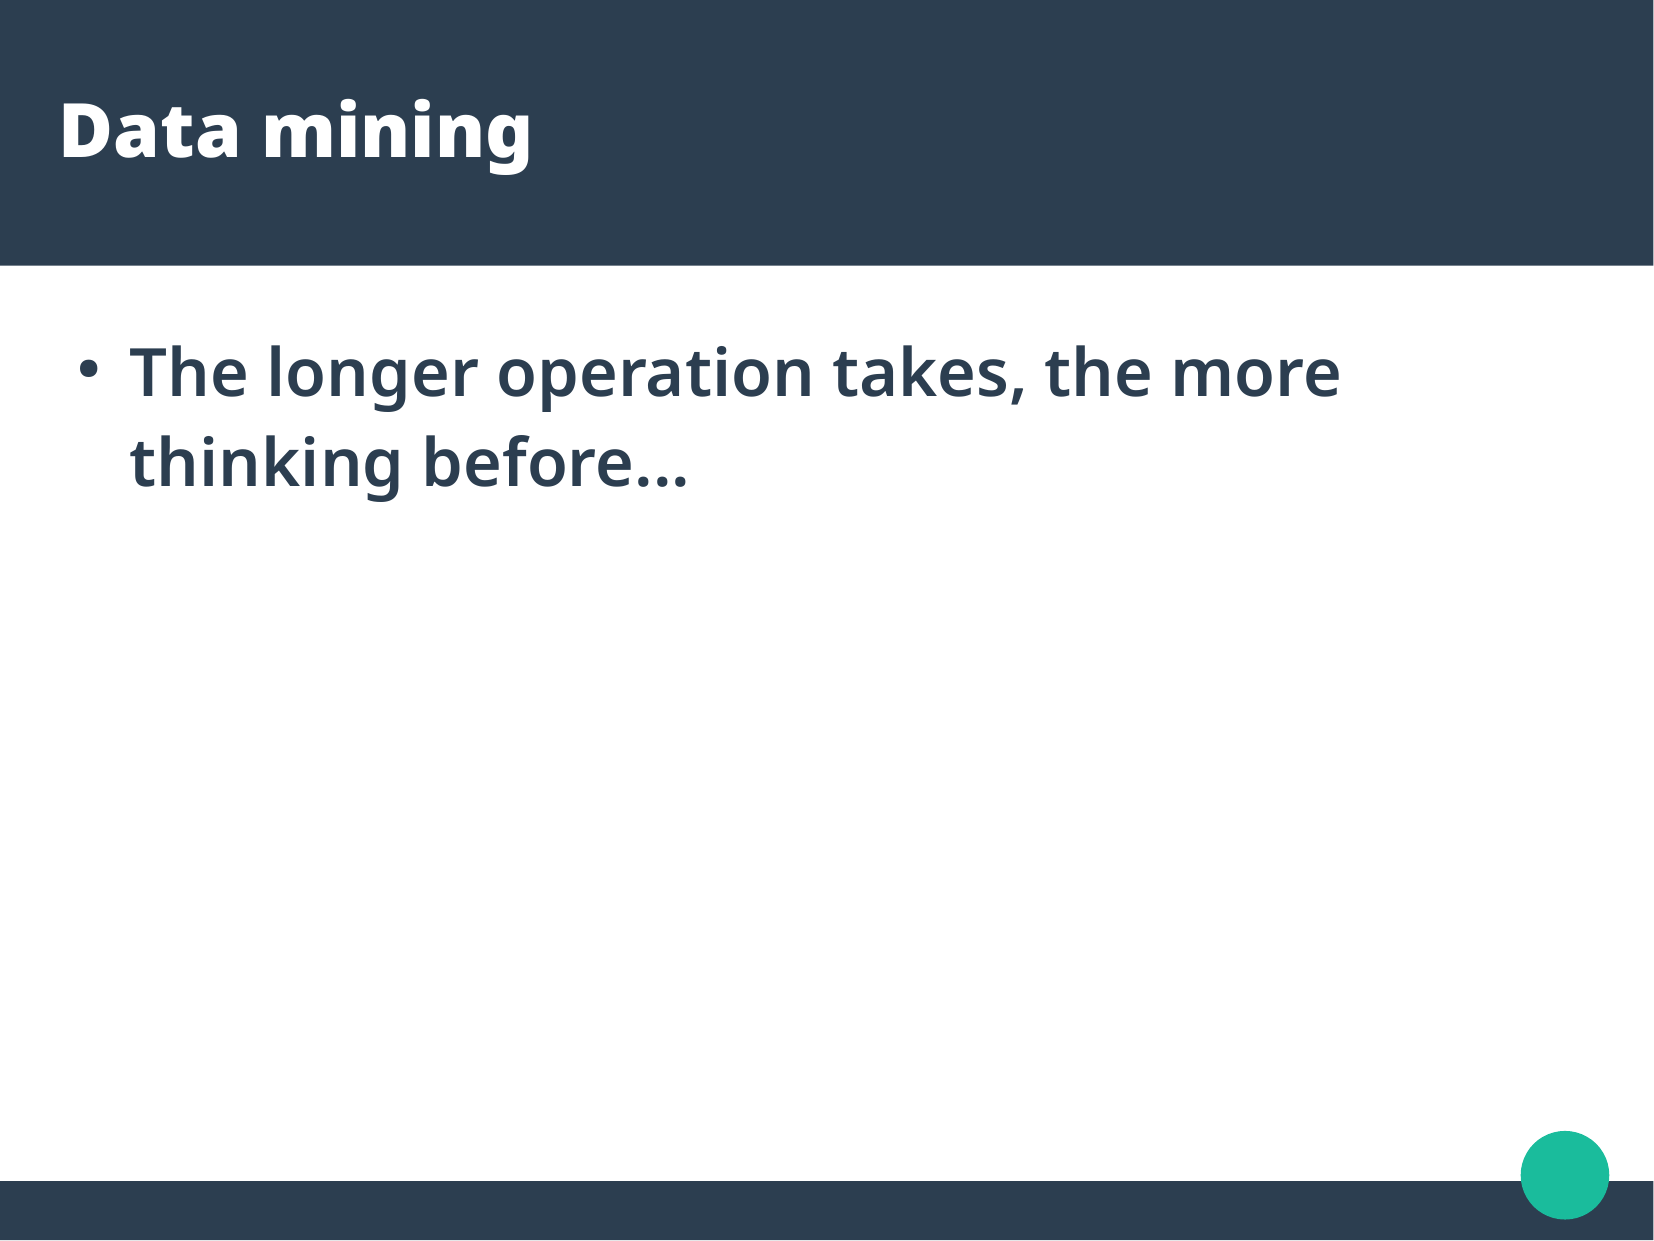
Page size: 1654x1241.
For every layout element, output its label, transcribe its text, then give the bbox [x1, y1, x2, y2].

title Data mining [59, 49, 1595, 207]
list The longer operation takes, the more thinking before... [59, 324, 1595, 1152]
